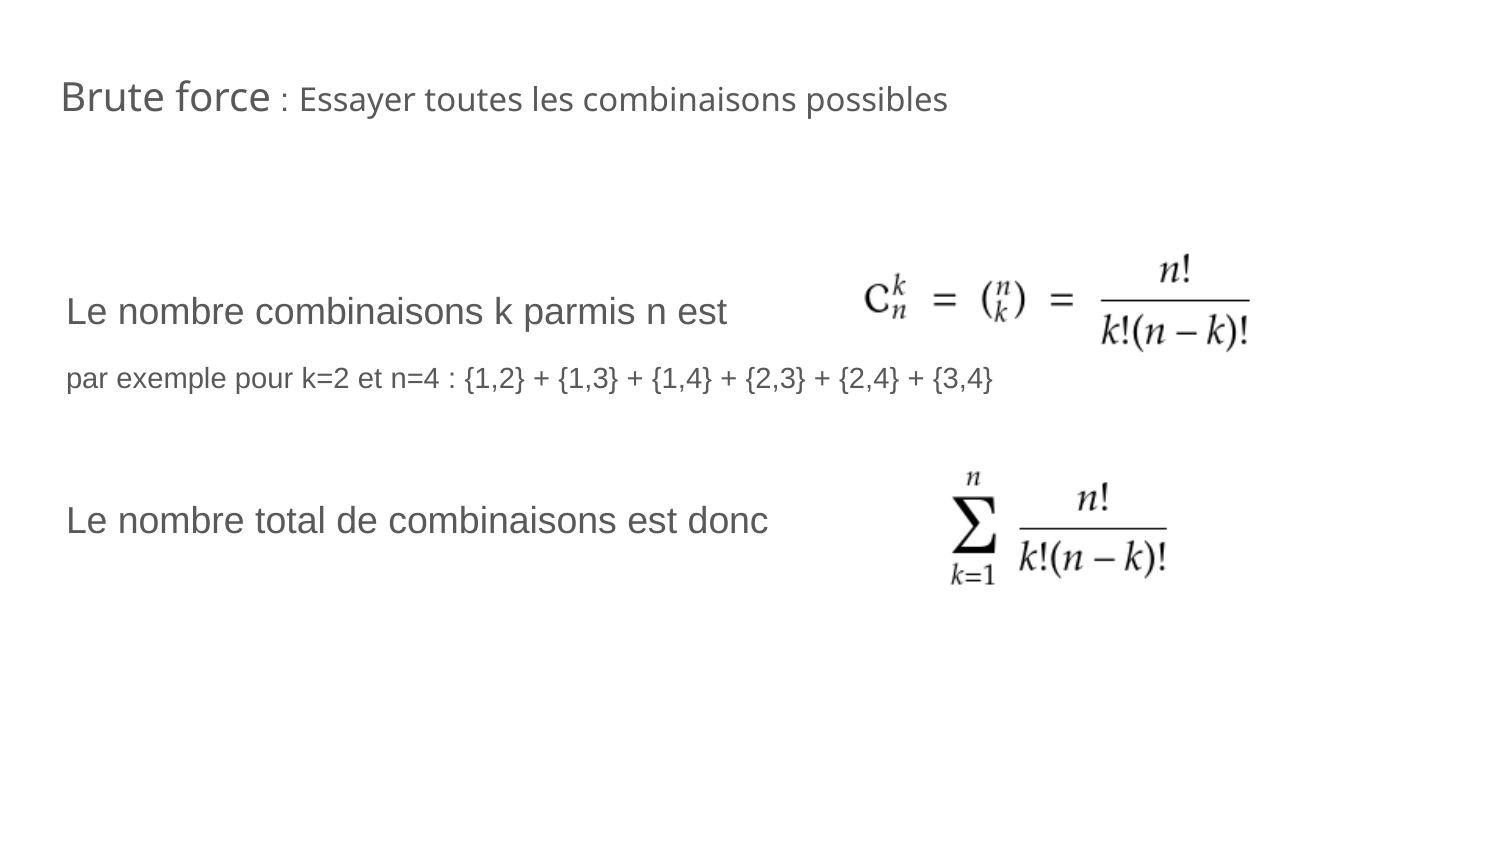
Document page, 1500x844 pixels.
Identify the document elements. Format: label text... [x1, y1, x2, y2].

picture [858, 250, 1260, 358]
list Brute force : Essayer toutes les combinaisons possibles [45, 44, 1443, 139]
list Le nombre combinaisons k parmis n est par exemple pour k=2 et n=4 : {1,2} + {1,3} + {1,4} + {2,3} + {2,4} + {3,4} Le nombre total de combinaisons est donc [51, 269, 1449, 668]
picture [929, 459, 1189, 610]
